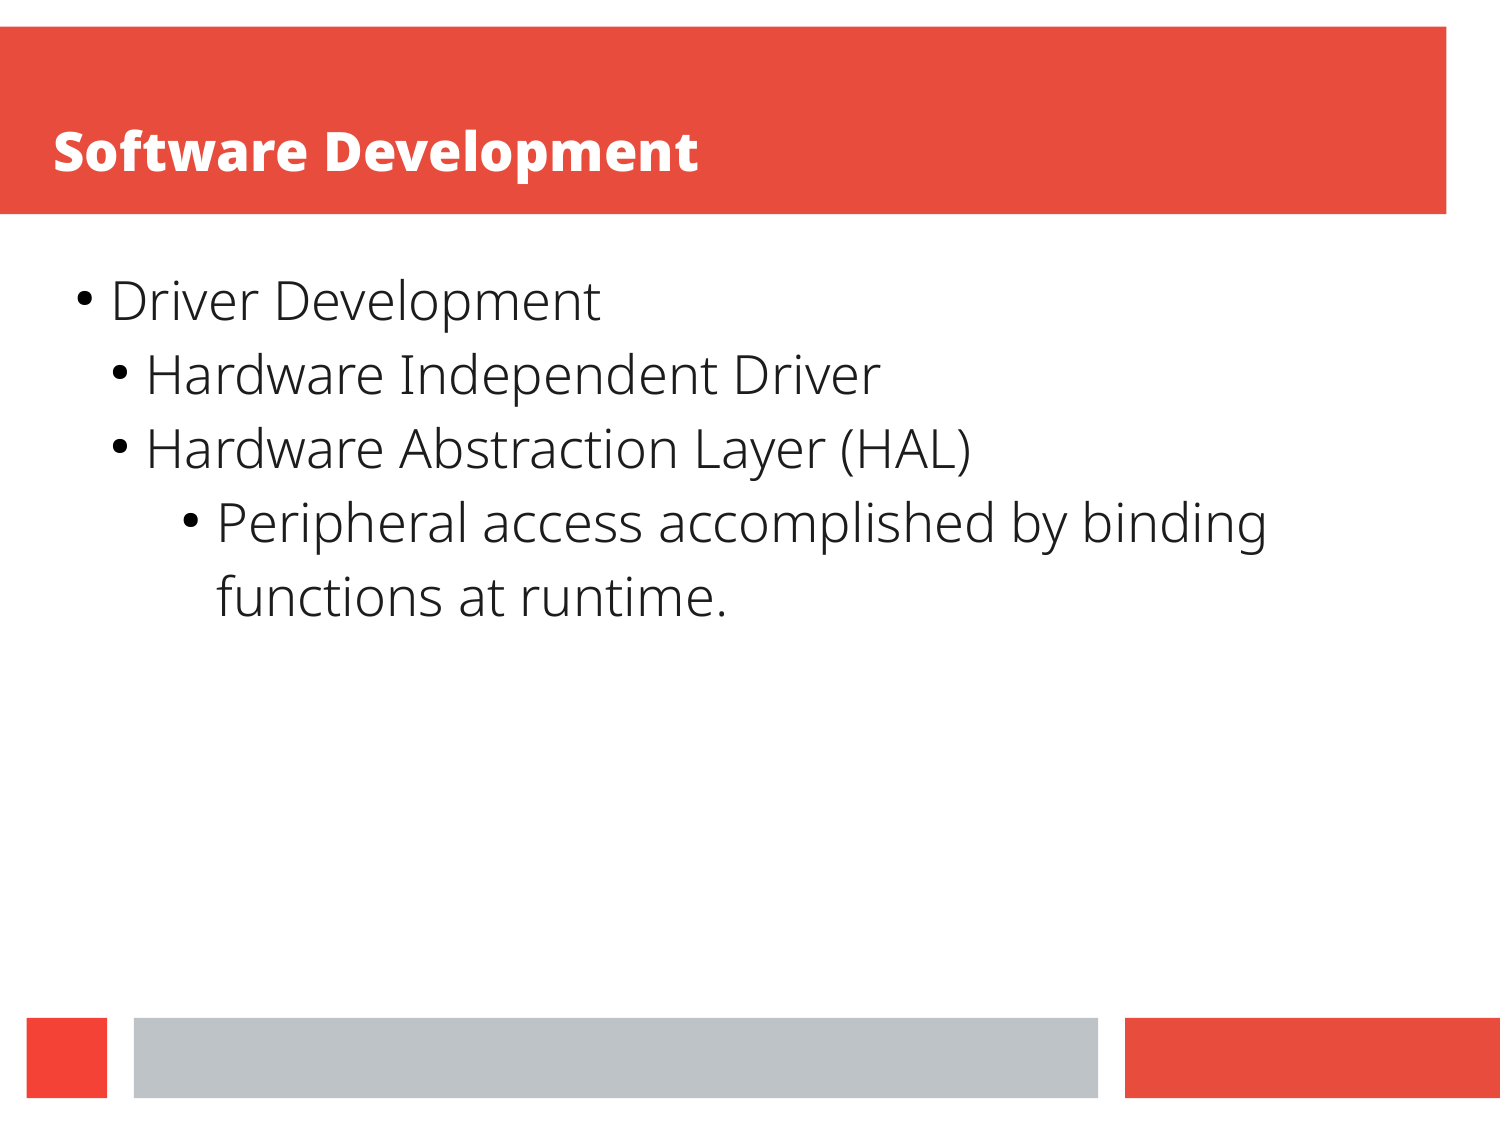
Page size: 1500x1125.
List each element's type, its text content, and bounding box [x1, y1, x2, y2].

title Software Development [53, 53, 1447, 188]
subtitle Driver Development Hardware Independent Driver Hardware Abstraction Layer (HAL) Peripheral access accomplished by binding functions at runtime. [75, 262, 1426, 1050]
